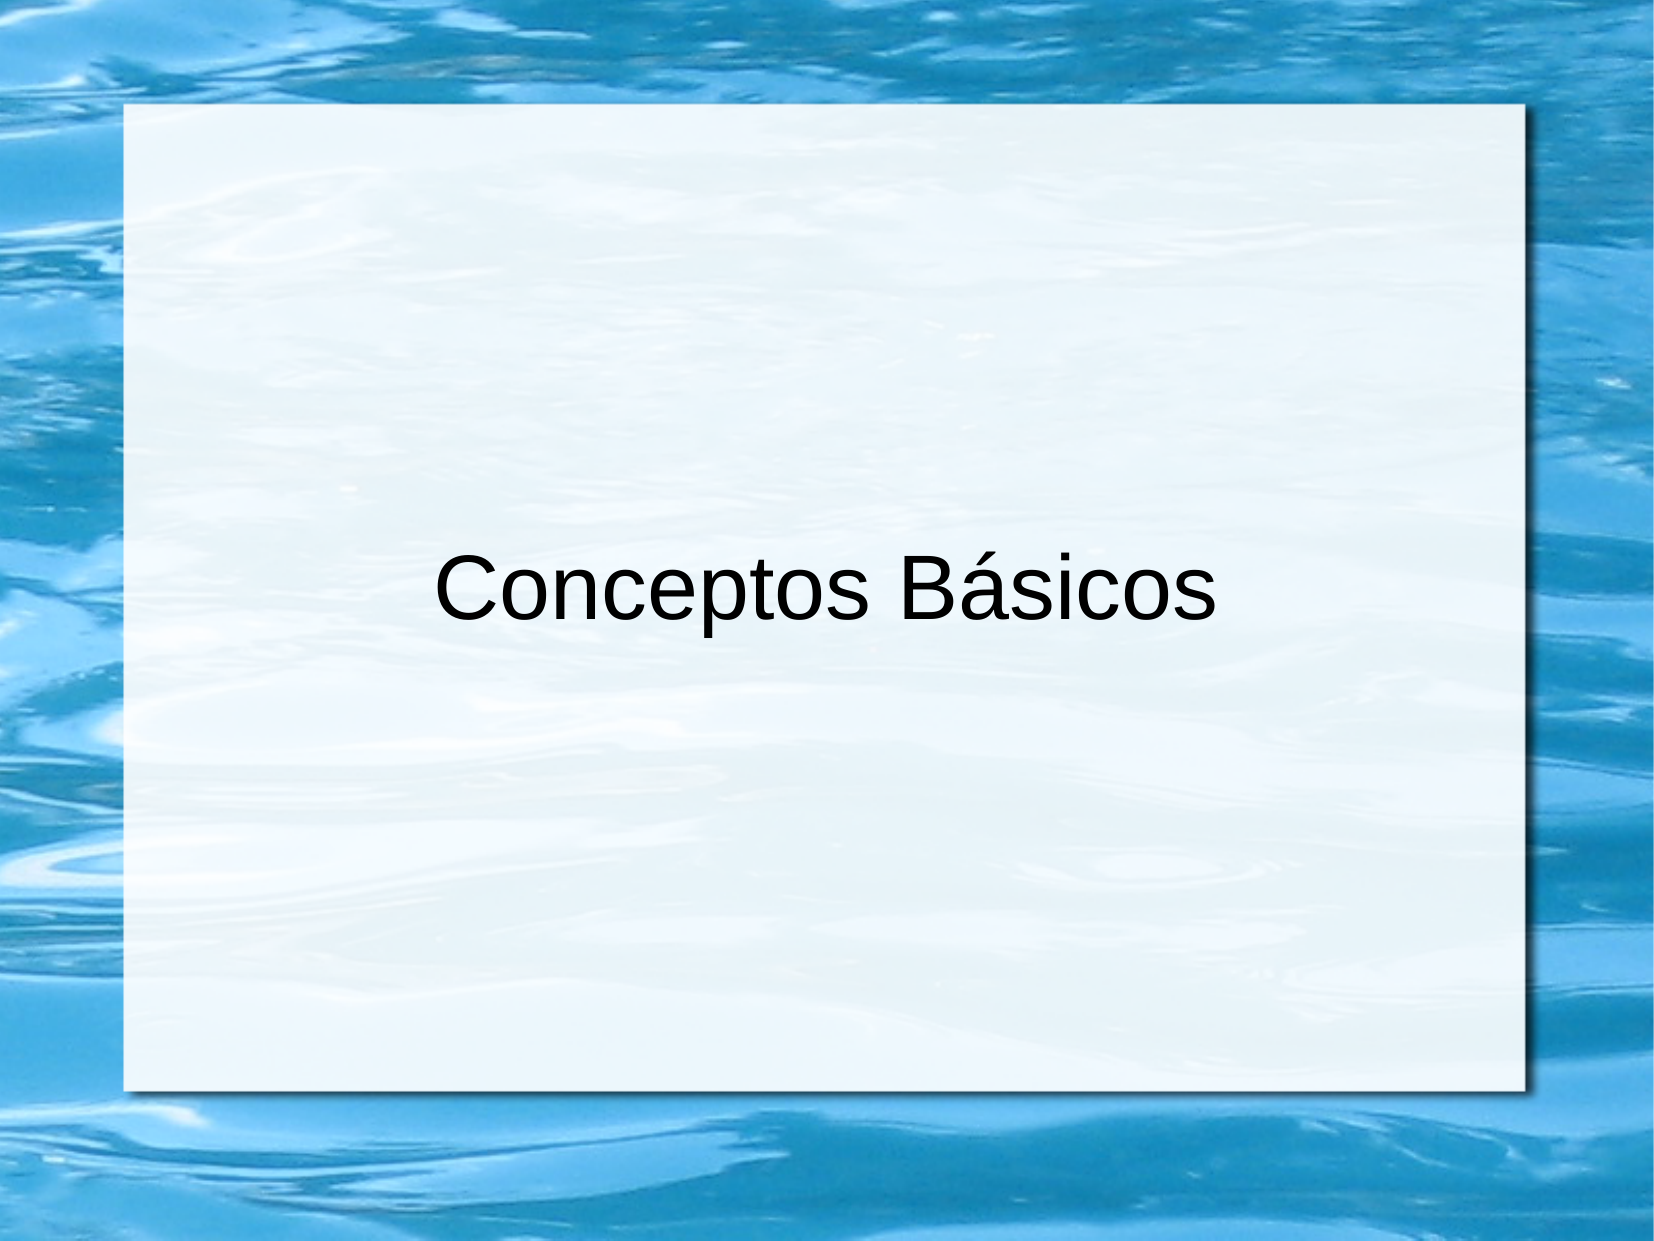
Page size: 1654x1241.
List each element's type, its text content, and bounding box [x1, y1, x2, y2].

picture [0, 0, 1654, 1241]
title Conceptos Básicos [82, 484, 1571, 692]
